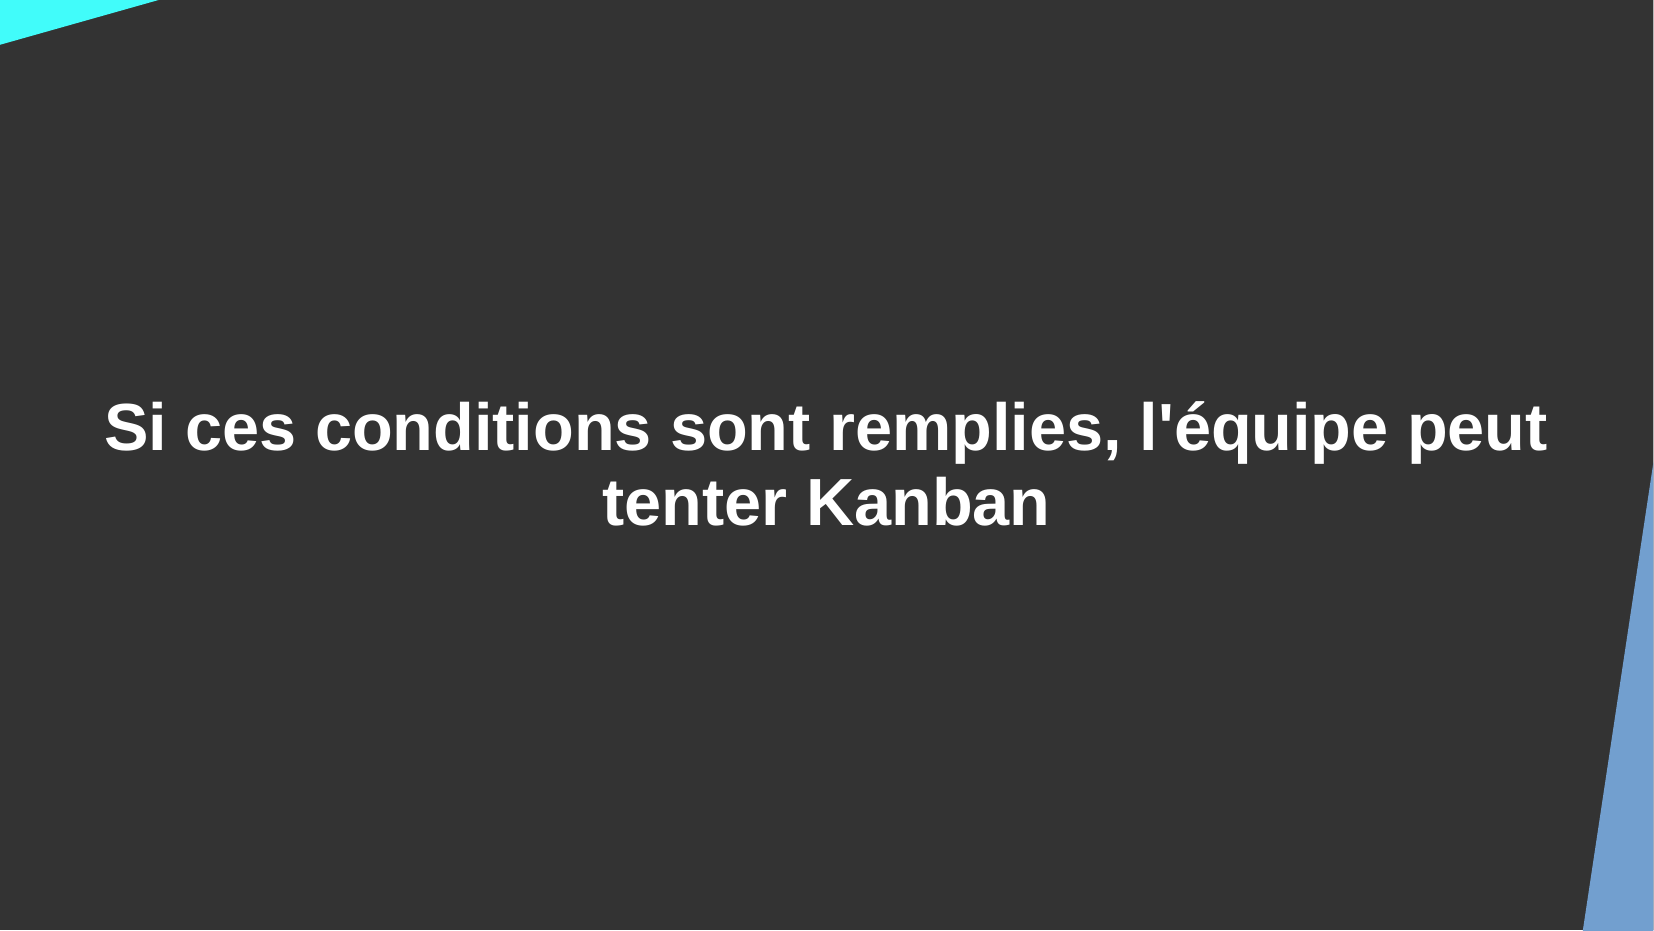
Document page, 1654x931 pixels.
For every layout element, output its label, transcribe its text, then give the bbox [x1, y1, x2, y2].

text_box [1582, 458, 1654, 931]
text_box [0, 0, 159, 45]
title Si ces conditions sont remplies, l'équipe peut tenter Kanban [31, 367, 1622, 563]
